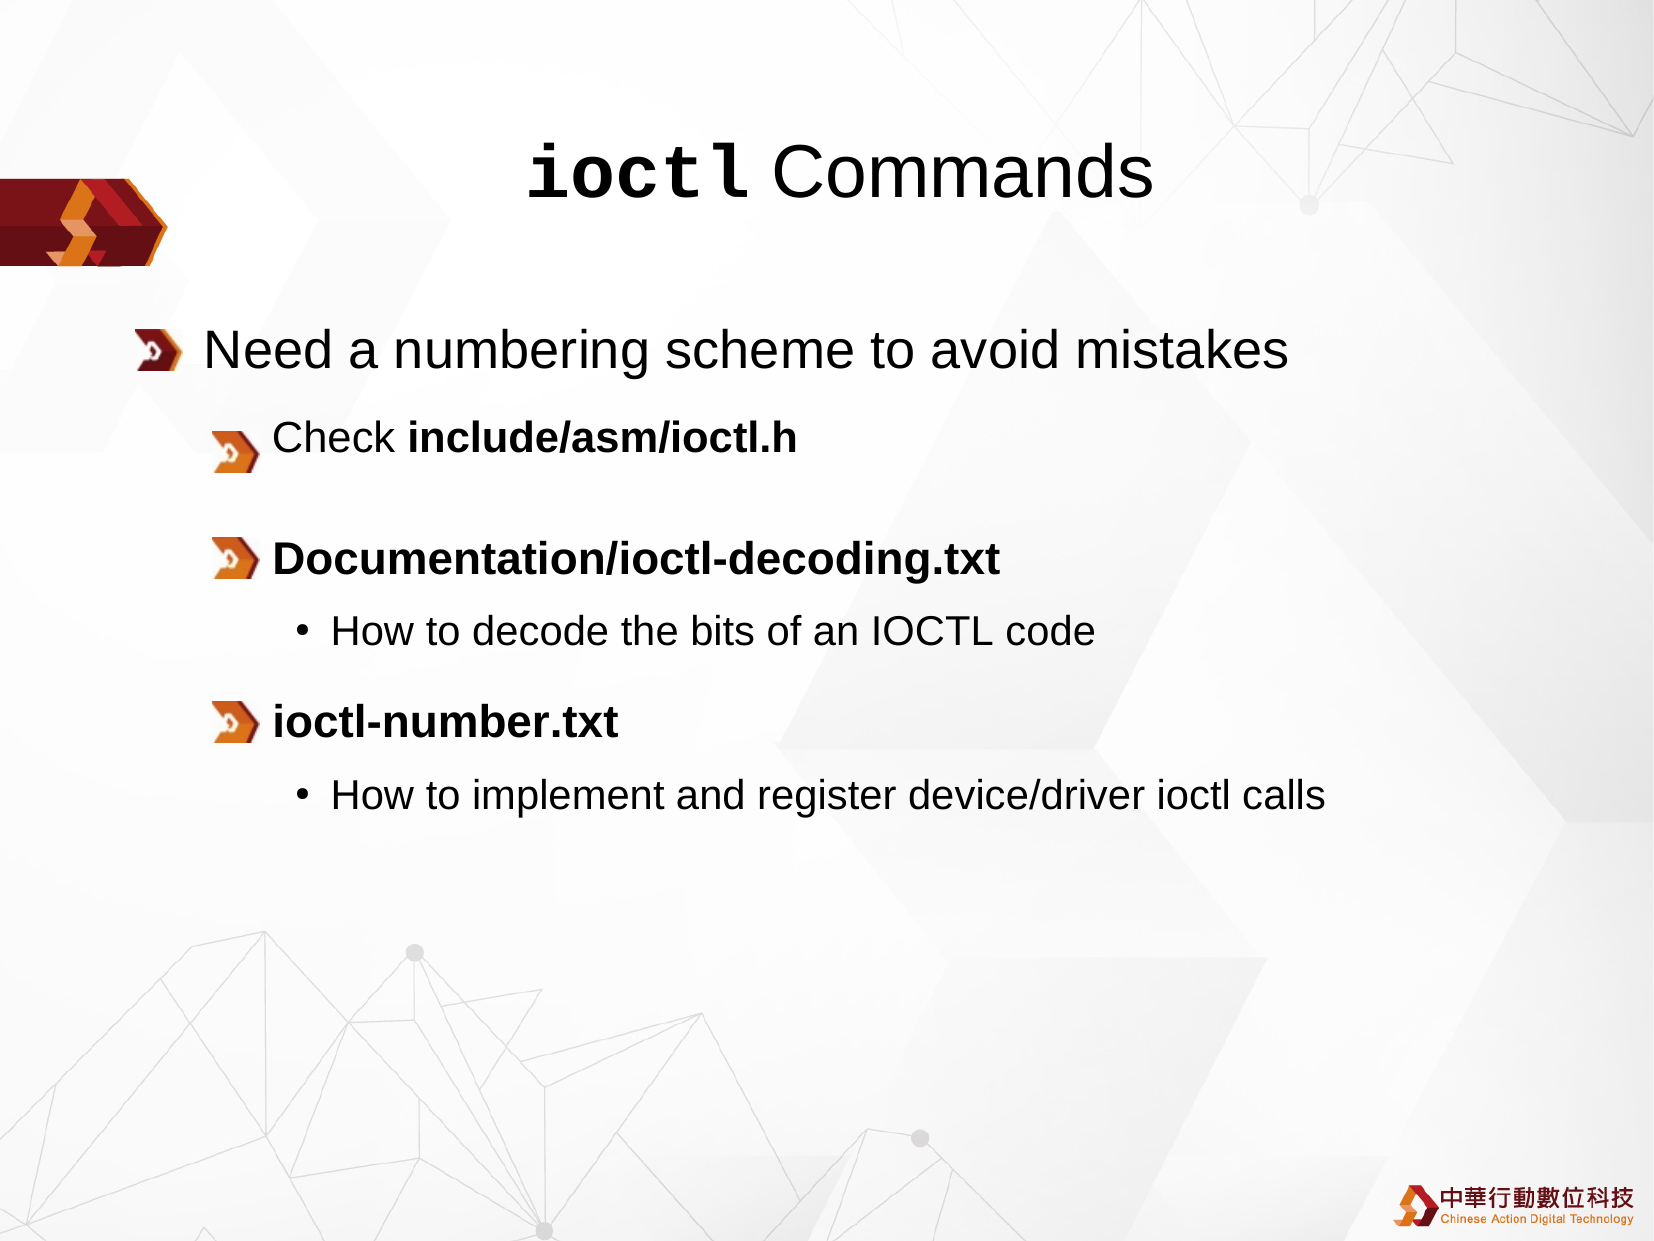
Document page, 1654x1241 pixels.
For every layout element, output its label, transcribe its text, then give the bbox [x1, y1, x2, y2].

picture [0, 0, 1654, 1241]
list Need a numbering scheme to avoid mistakes Check include/asm/ioctl.h Documentation/ioctl-decoding.txt How to decode the bits of an IOCTL code ioctl-number.txt How to implement and register device/driver ioctl calls [118, 322, 1571, 1103]
title ioctl Commands [82, 115, 1571, 322]
